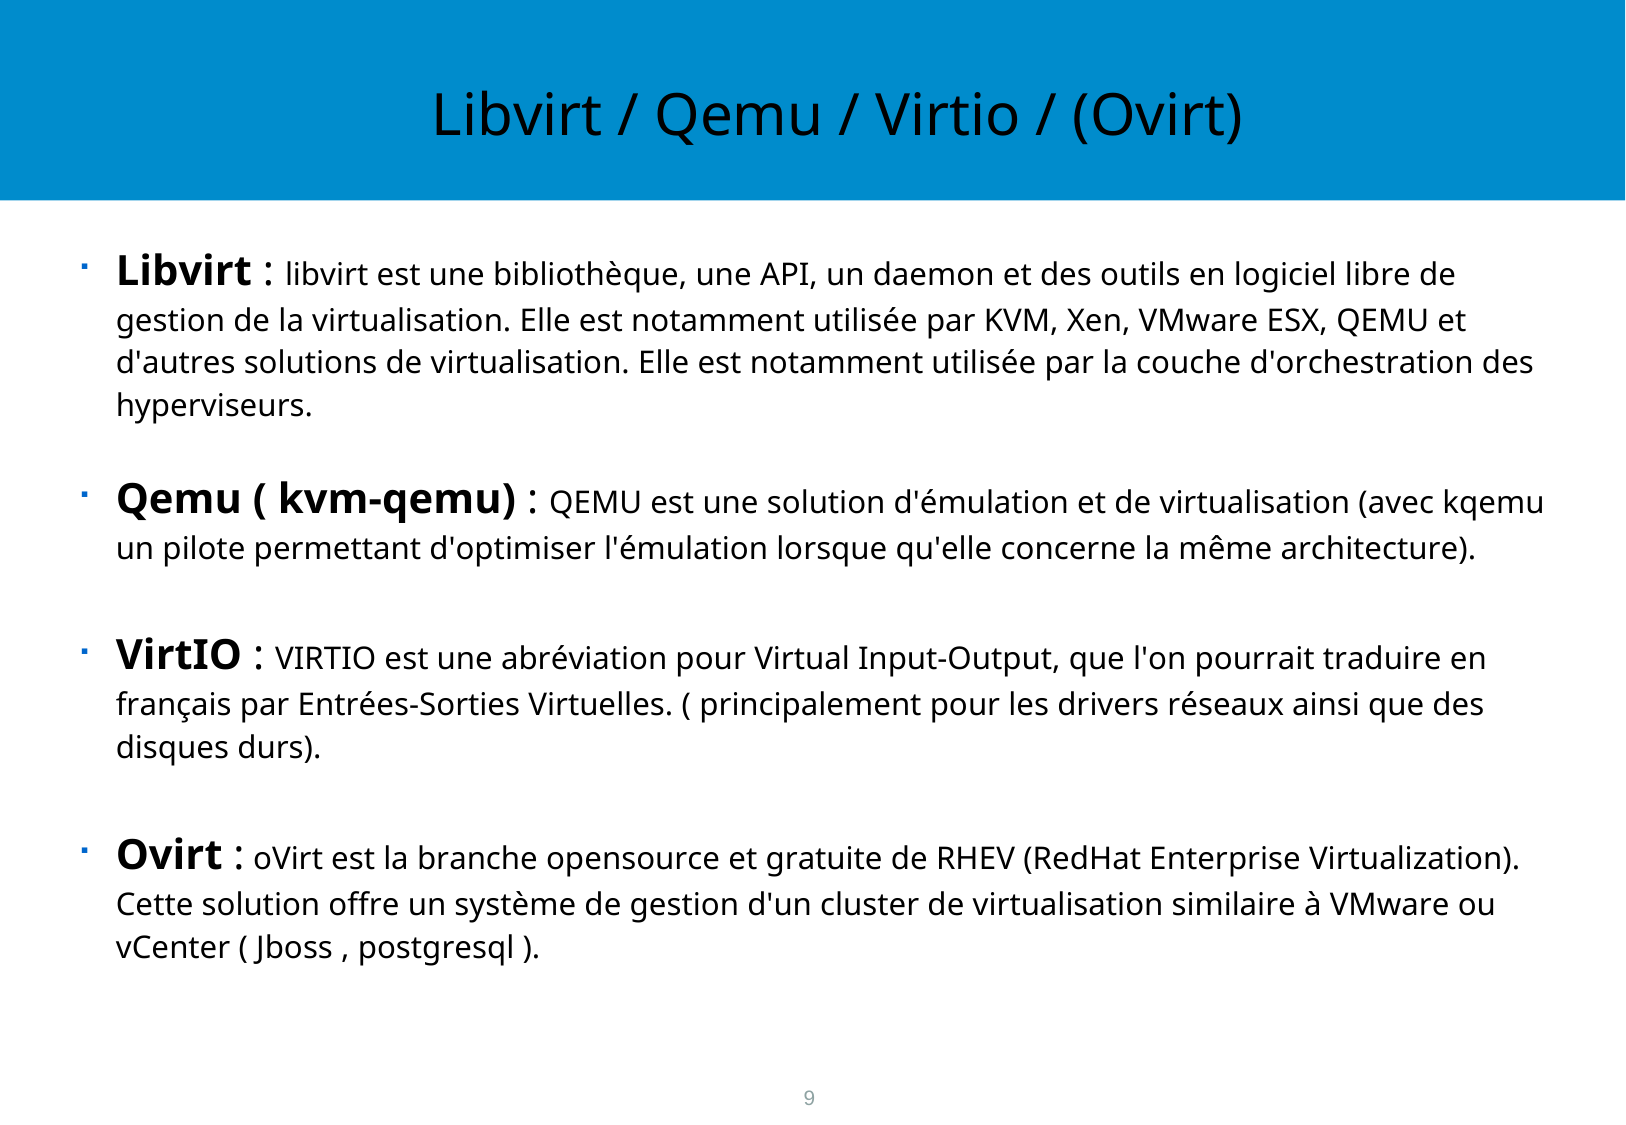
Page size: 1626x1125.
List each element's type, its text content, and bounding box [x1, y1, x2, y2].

list Libvirt : libvirt est une bibliothèque, une API, un daemon et des outils en logiciel libre de gestion de la virtualisation. Elle est notamment utilisée par KVM, Xen, VMware ESX, QEMU et d'autres solutions de virtualisation. Elle est notamment utilisée par la couche d'orchestration des hyperviseurs. Qemu ( kvm-qemu) : QEMU est une solution d'émulation et de virtualisation (avec kqemu un pilote permettant d'optimiser l'émulation lorsque qu'elle concerne la même architecture). VirtIO : VIRTIO est une abréviation pour Virtual Input-Output, que l'on pourrait traduire en français par Entrées-Sorties Virtuelles. ( principalement pour les drivers réseaux ainsi que des disques durs). Ovirt : oVirt est la branche opensource et gratuite de RHEV (RedHat Enterprise Virtualization). Cette solution offre un système de gestion d'un cluster de virtualisation similaire à VMware ou vCenter ( Jboss , postgresql ). [78, 240, 1576, 1017]
title Libvirt / Qemu / Virtio / (Ovirt) [112, 37, 1563, 188]
